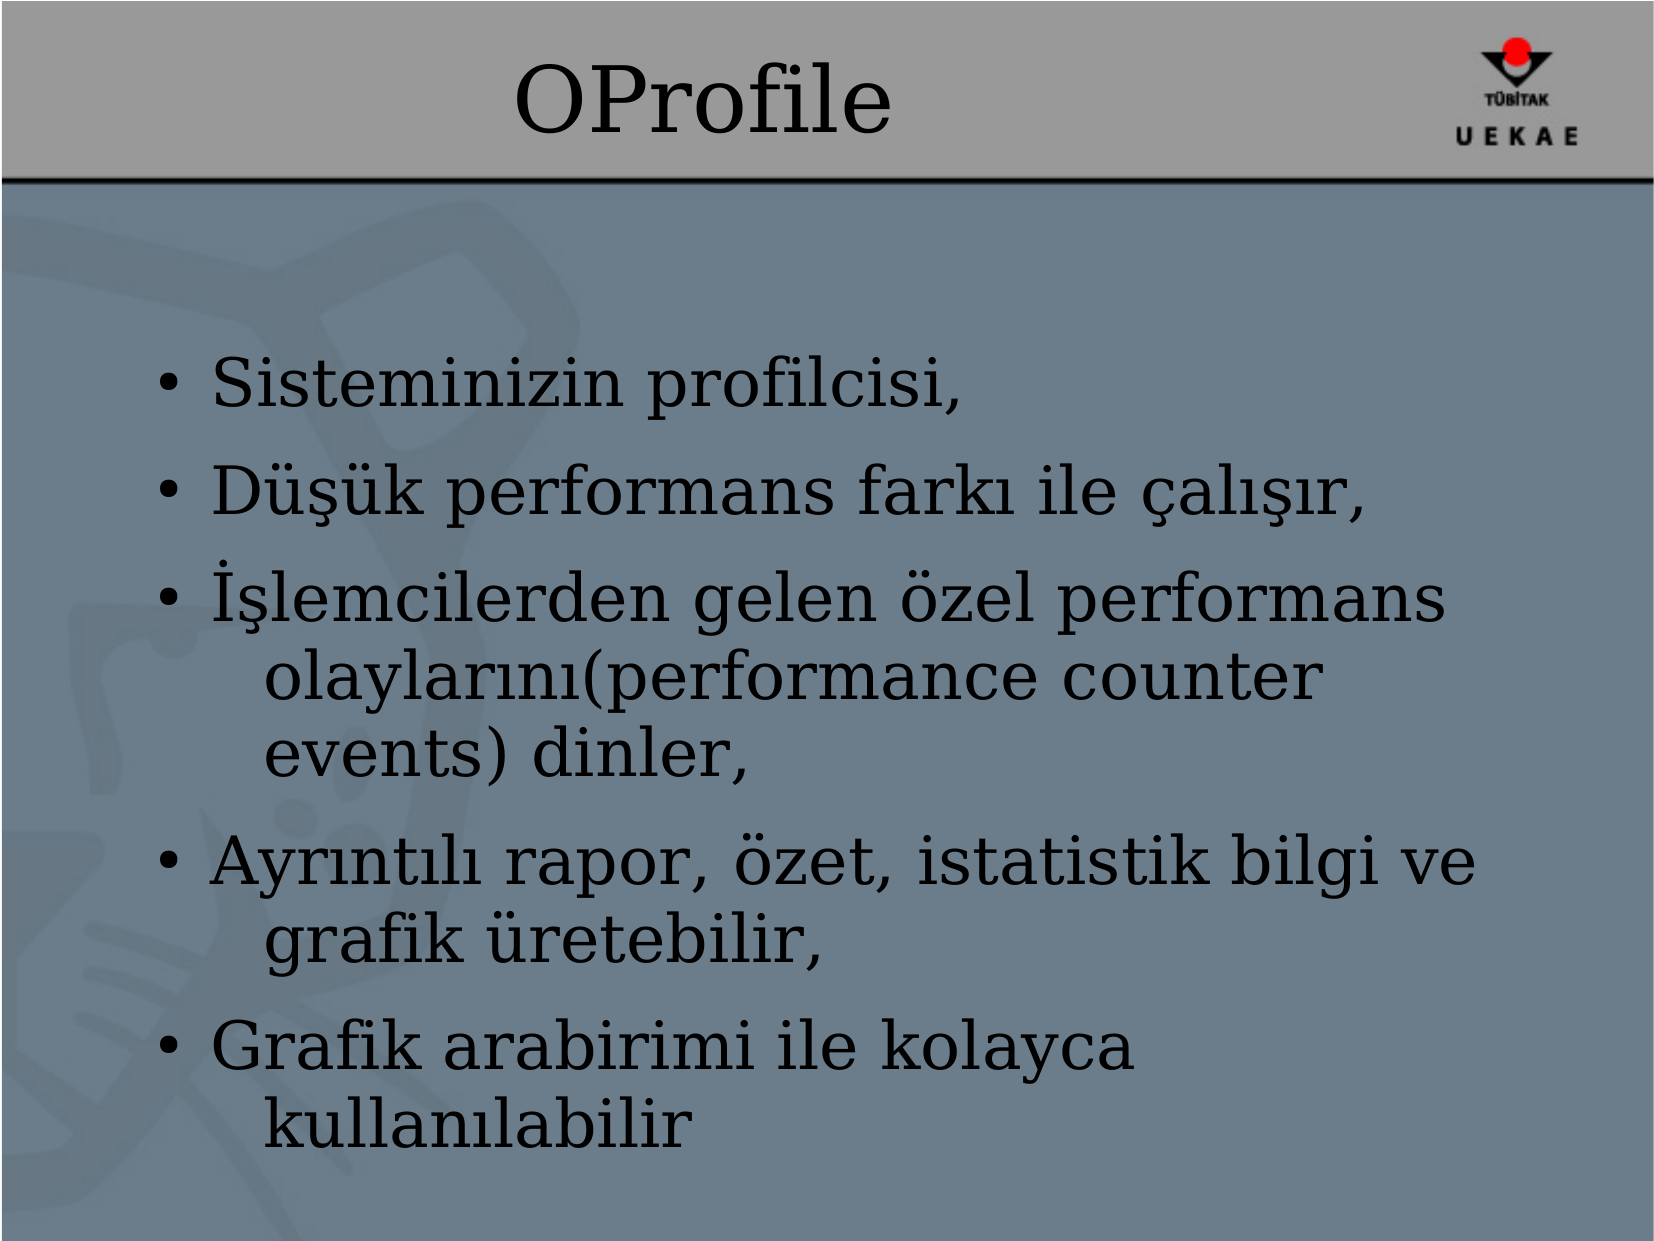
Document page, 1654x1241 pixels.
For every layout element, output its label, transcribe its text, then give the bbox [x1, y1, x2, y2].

title OProfile [0, 0, 1410, 204]
picture [1, 1, 1654, 1241]
list Sisteminizin profilcisi, Düşük performans farkı ile çalışır, İşlemcilerden gelen özel performans olaylarını(performance counter events) dinler, Ayrıntılı rapor, özet, istatistik bilgi ve grafik üretebilir, Grafik arabirimi ile kolayca kullanılabilir [121, 344, 1534, 1163]
